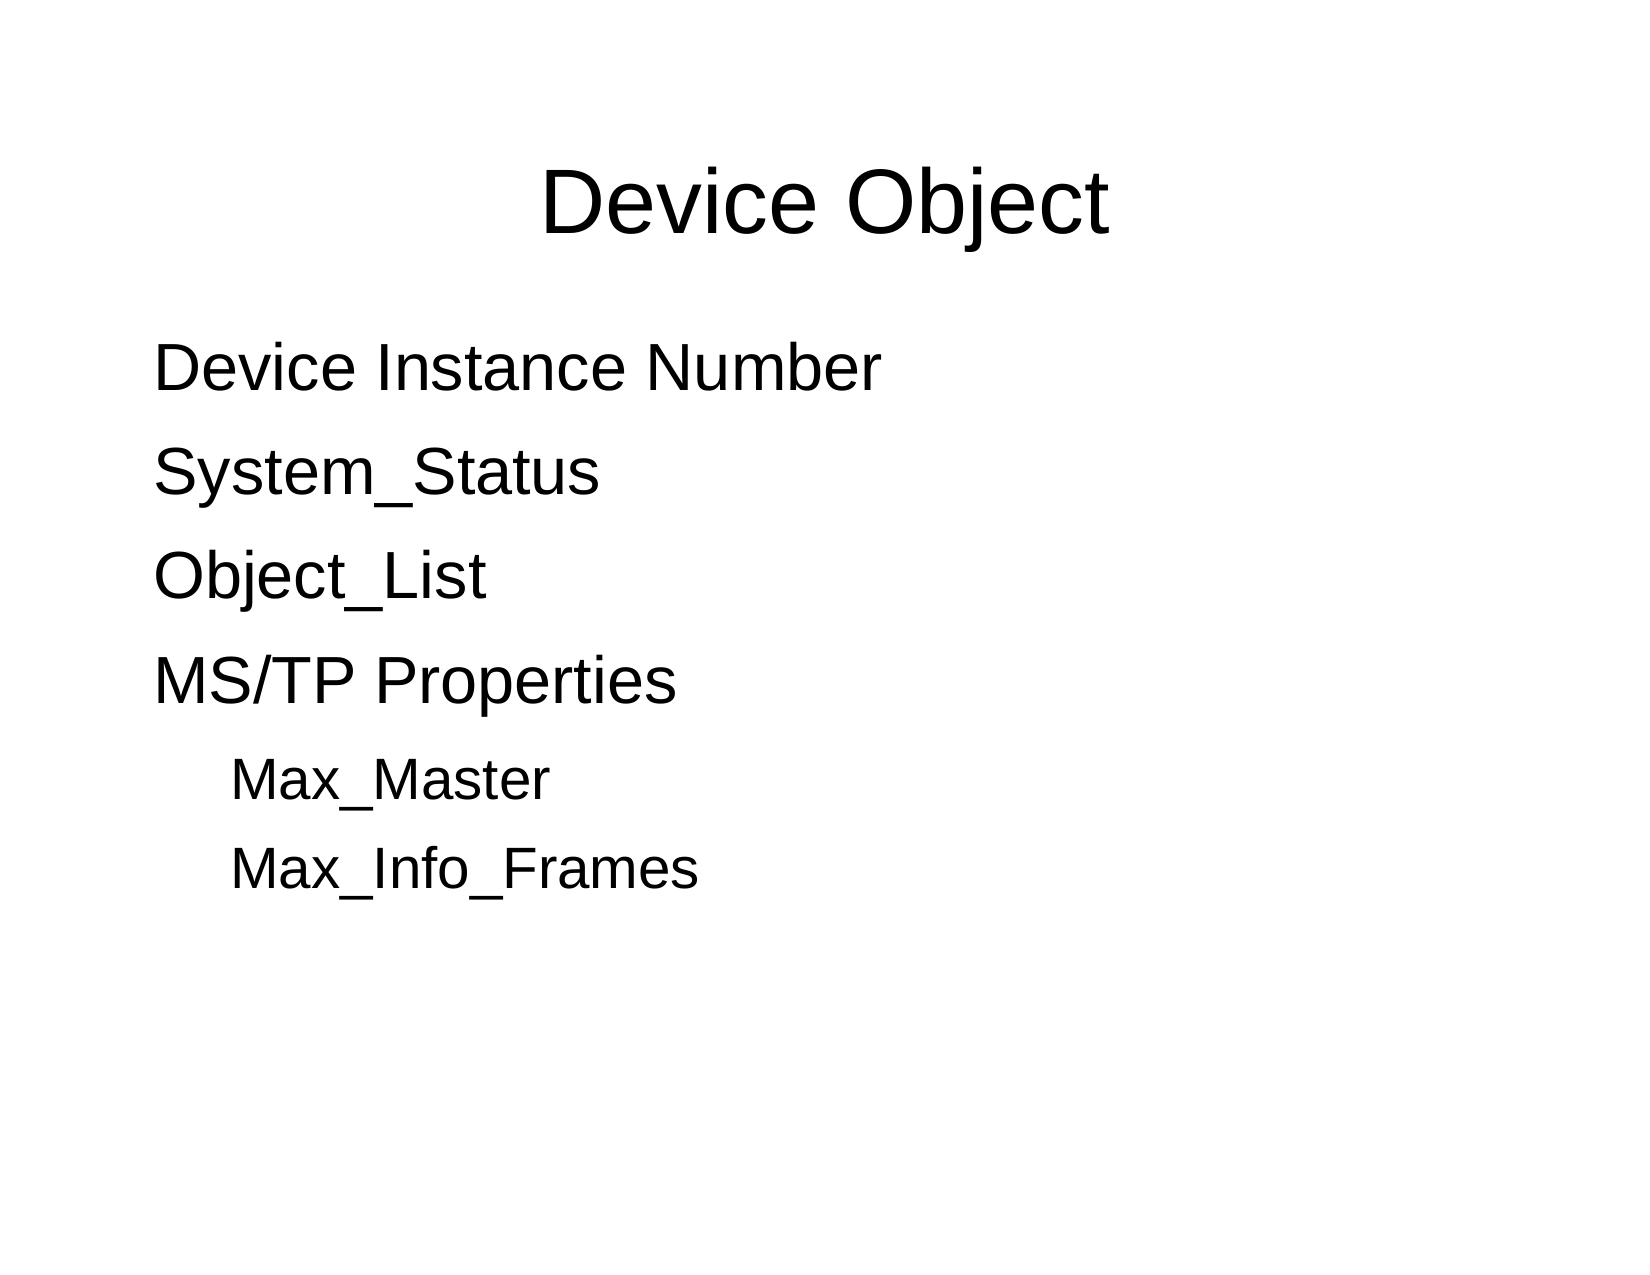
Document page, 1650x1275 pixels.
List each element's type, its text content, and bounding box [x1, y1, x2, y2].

title Device Object [135, 112, 1515, 291]
list Device Instance Number System_Status Object_List MS/TP Properties Max_Master Max_Info_Frames [135, 329, 1515, 1079]
